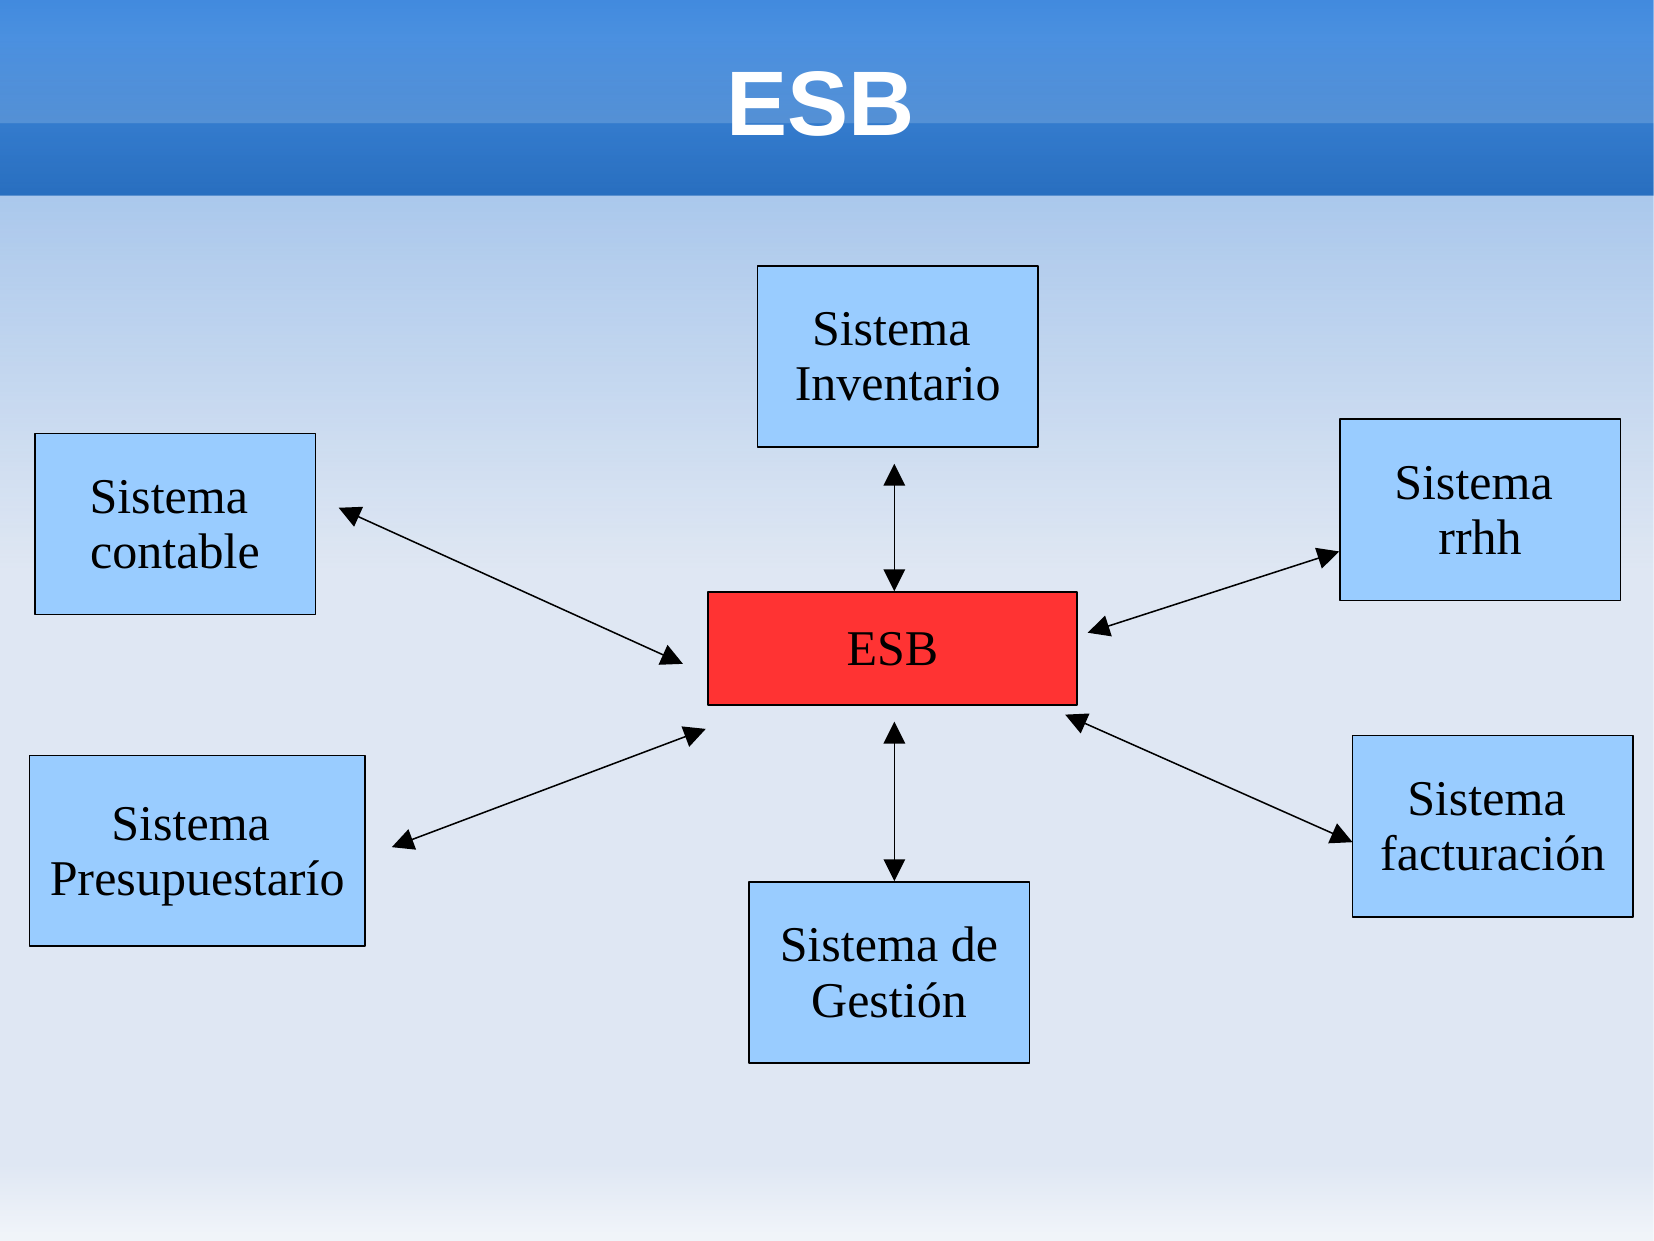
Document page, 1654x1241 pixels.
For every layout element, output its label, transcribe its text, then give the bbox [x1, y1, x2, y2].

text_box Sistema contable [34, 433, 316, 615]
picture [0, 0, 1654, 1241]
text_box Sistema Inventario [757, 265, 1039, 447]
title ESB [76, 7, 1565, 200]
text_box ESB [707, 591, 1077, 706]
text_box Sistema rrhh [1339, 419, 1621, 601]
text_box Sistema de Gestión [748, 881, 1030, 1063]
text_box Sistema facturación [1352, 735, 1634, 917]
text_box Sistema Presupuestarío [29, 755, 365, 947]
